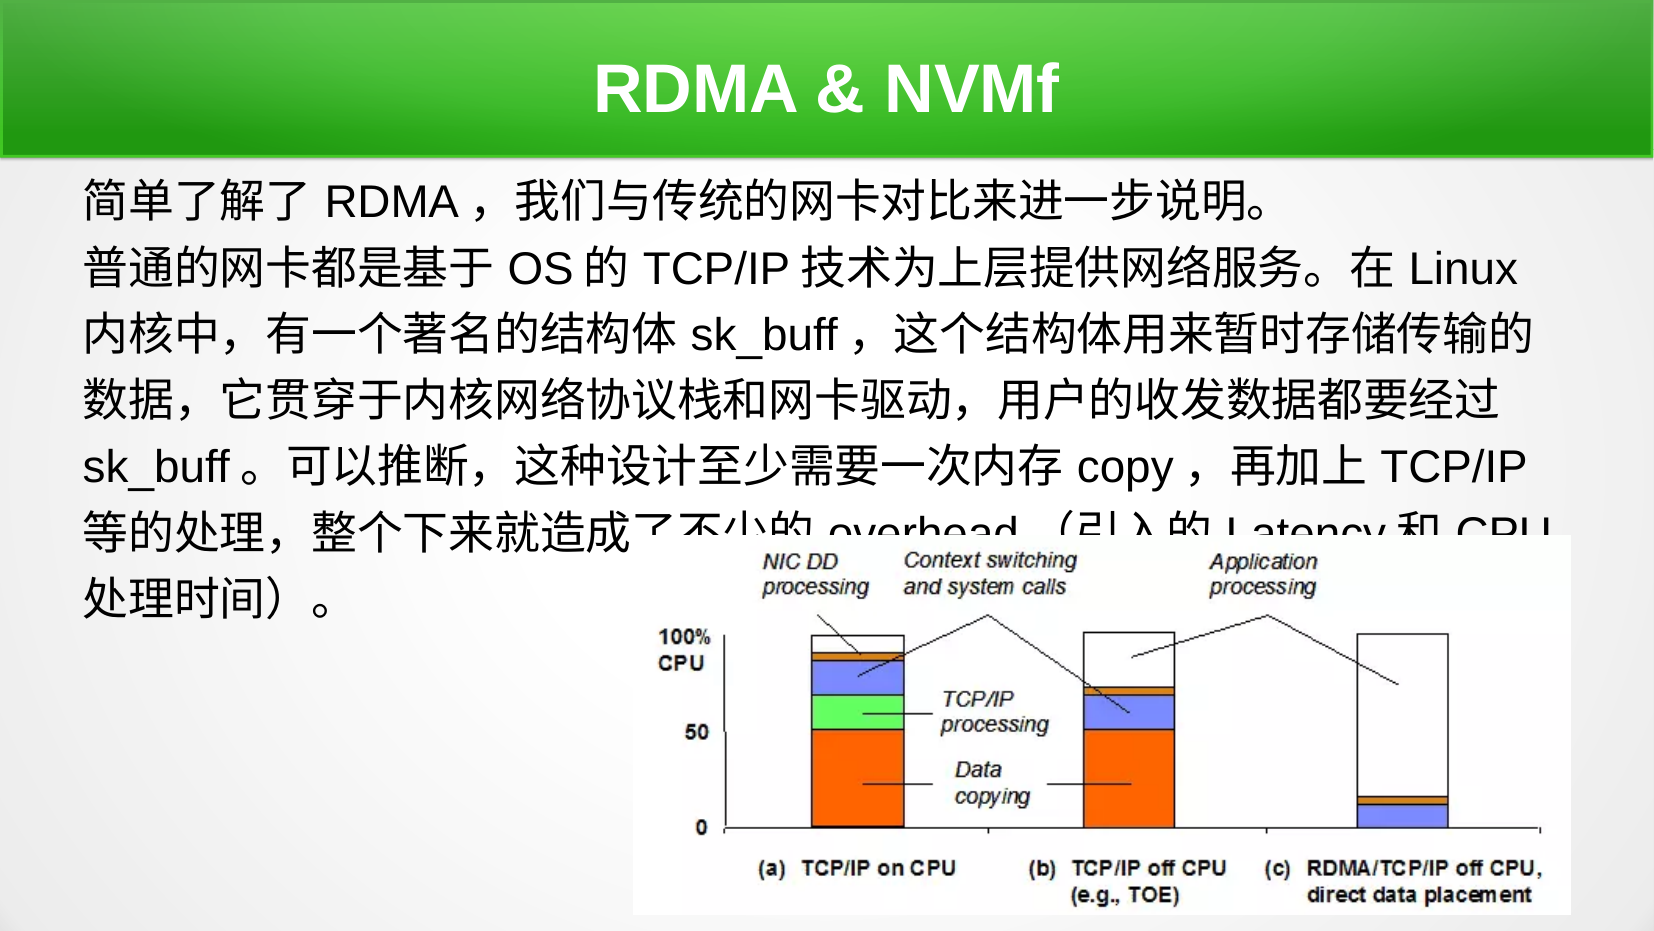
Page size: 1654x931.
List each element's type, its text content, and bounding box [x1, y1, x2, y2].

subtitle 简单了解了RDMA，我们与传统的网卡对比来进一步说明。 普通的网卡都是基于OS的TCP/IP技术为上层提供网络服务。在Linux内核中，有一个著名的结构体sk_buff，这个结构体用来暂时存储传输的数据，它贯穿于内核网络协议栈和网卡驱动，用户的收发数据都要经过sk_buff。可以推断，这种设计至少需要一次内存copy，再加上TCP/IP等的处理，整个下来就造成了不少的overhead（引入的Latency和CPU处理时间）。 [82, 165, 1571, 916]
title RDMA & NVMf [82, 35, 1571, 142]
picture [633, 535, 1571, 916]
